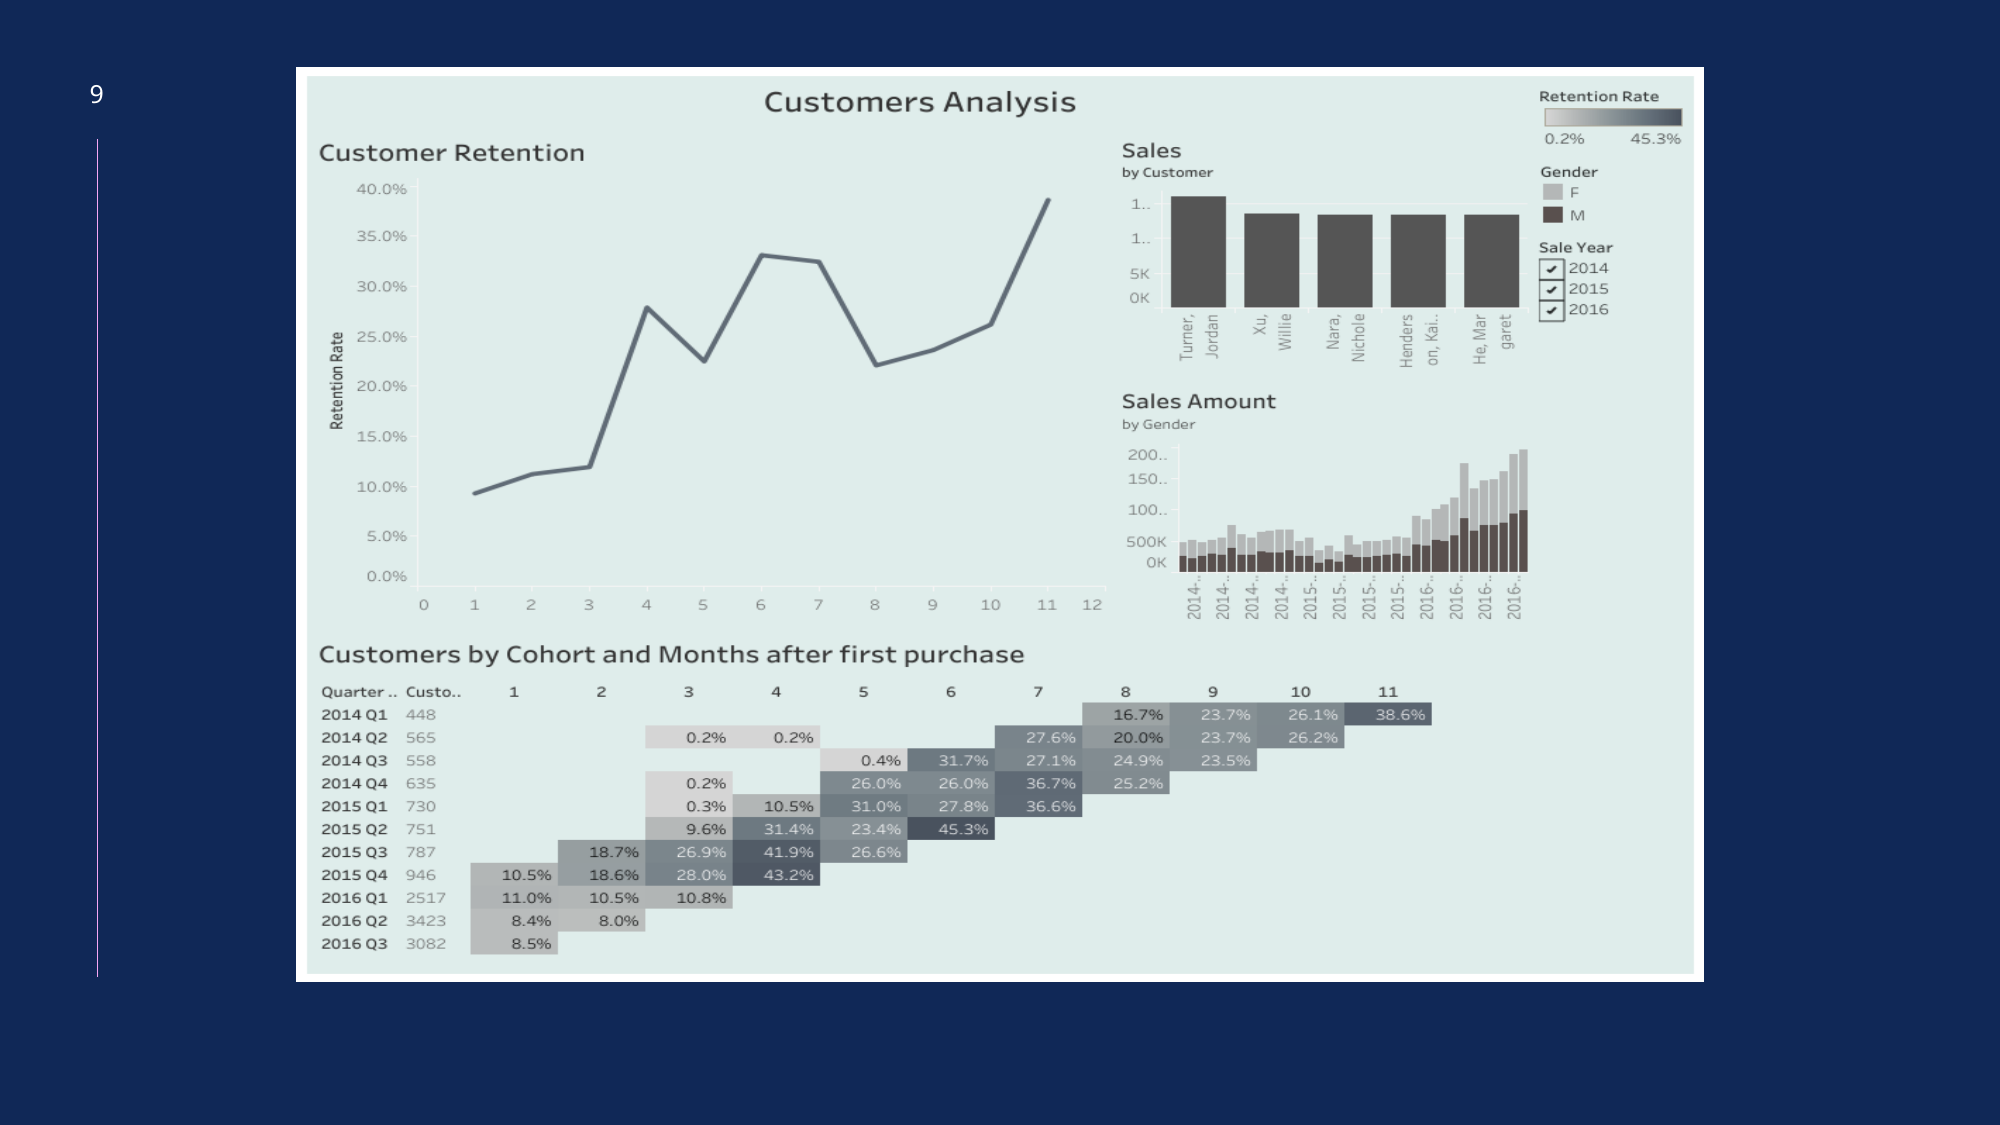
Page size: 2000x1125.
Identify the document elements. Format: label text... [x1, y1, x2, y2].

picture [296, 67, 1704, 982]
slide_number 9 [53, 67, 140, 119]
